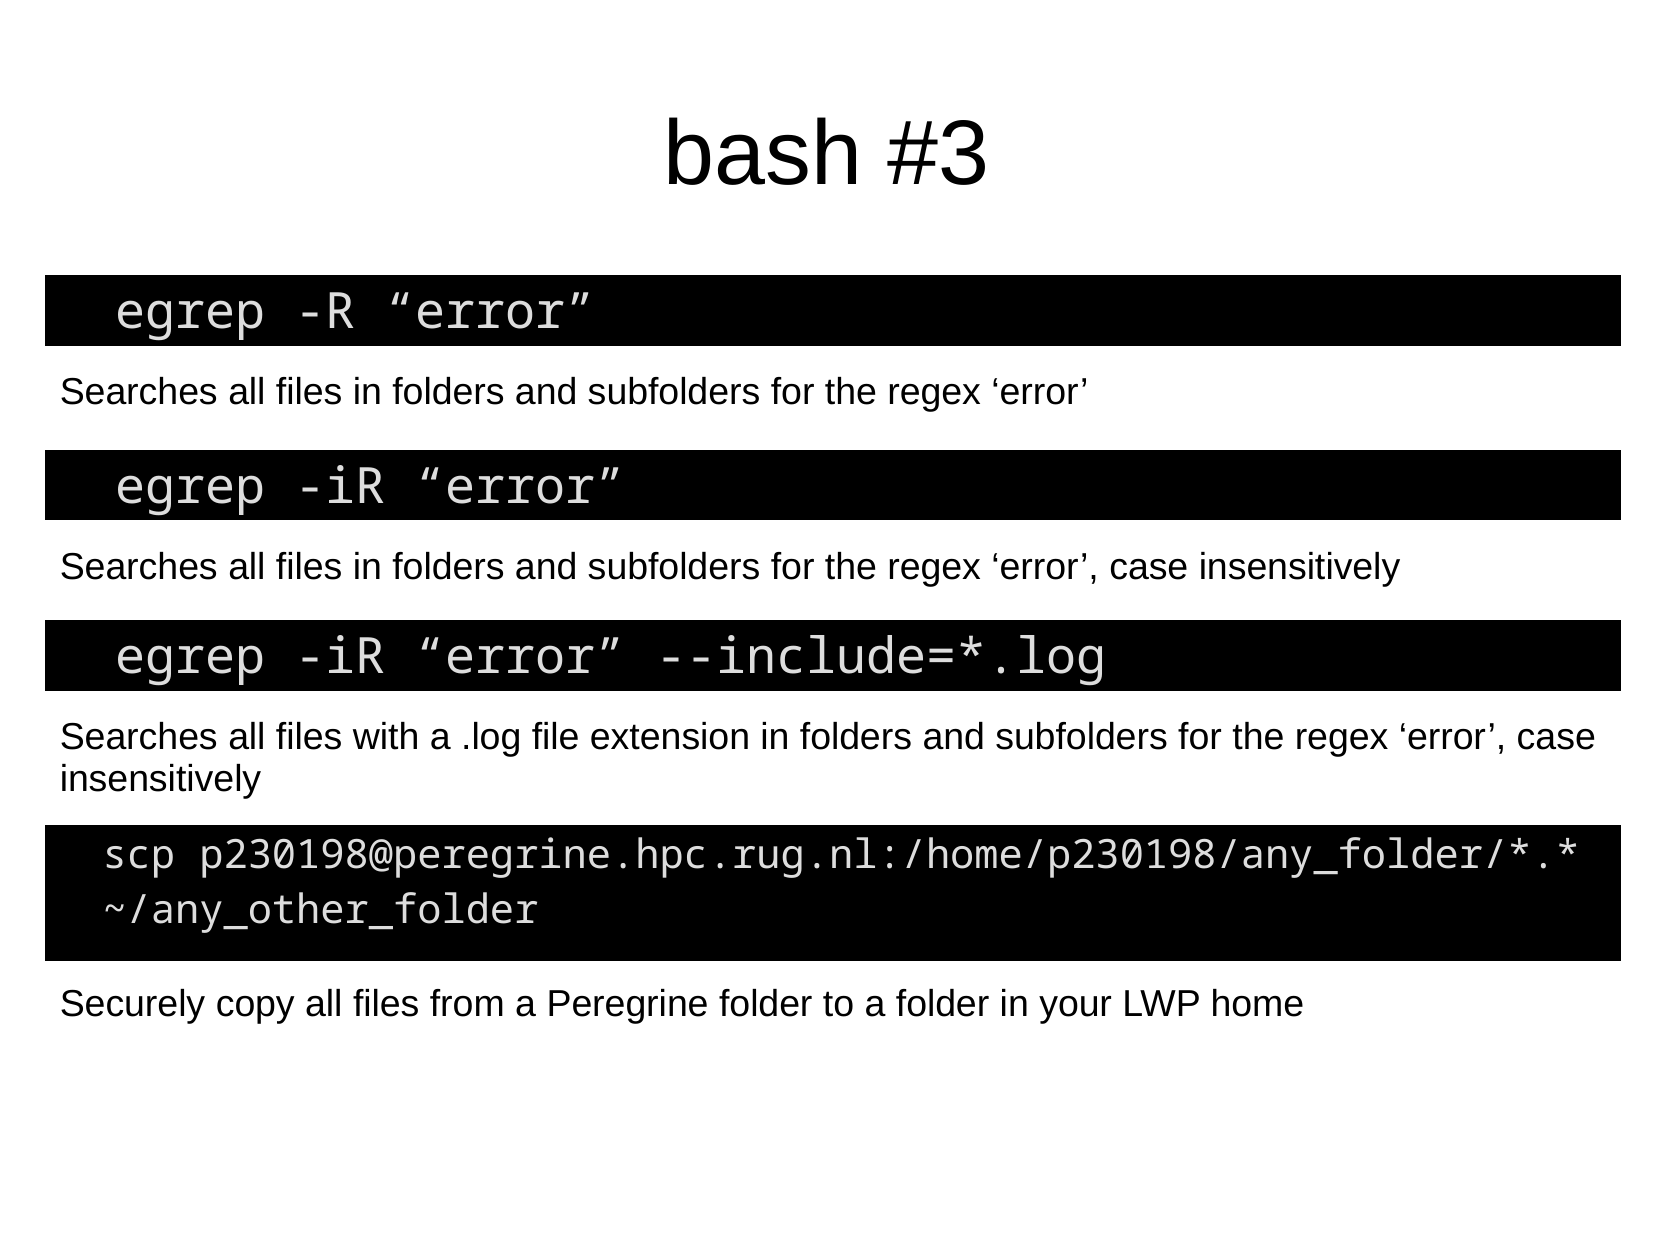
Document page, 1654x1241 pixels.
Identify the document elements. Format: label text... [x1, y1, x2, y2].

text_box Searches all files in folders and subfolders for the regex ‘error’ [45, 363, 1621, 421]
title bash #3 [82, 49, 1571, 257]
text_box Securely copy all files from a Peregrine folder to a folder in your LWP home [45, 975, 1621, 1032]
list scp p230198@peregrine.hpc.rug.nl:/home/p230198/any_folder/*.* ~/any_other_folder [45, 825, 1621, 961]
list egrep -R “error” [45, 275, 1621, 346]
list egrep -iR “error” --include=*.log [45, 620, 1621, 691]
list egrep -iR “error” [45, 450, 1621, 520]
text_box Searches all files with a .log file extension in folders and subfolders for the regex ‘error’, case insensitively [45, 708, 1621, 807]
text_box Searches all files in folders and subfolders for the regex ‘error’, case insensitively [45, 537, 1621, 595]
